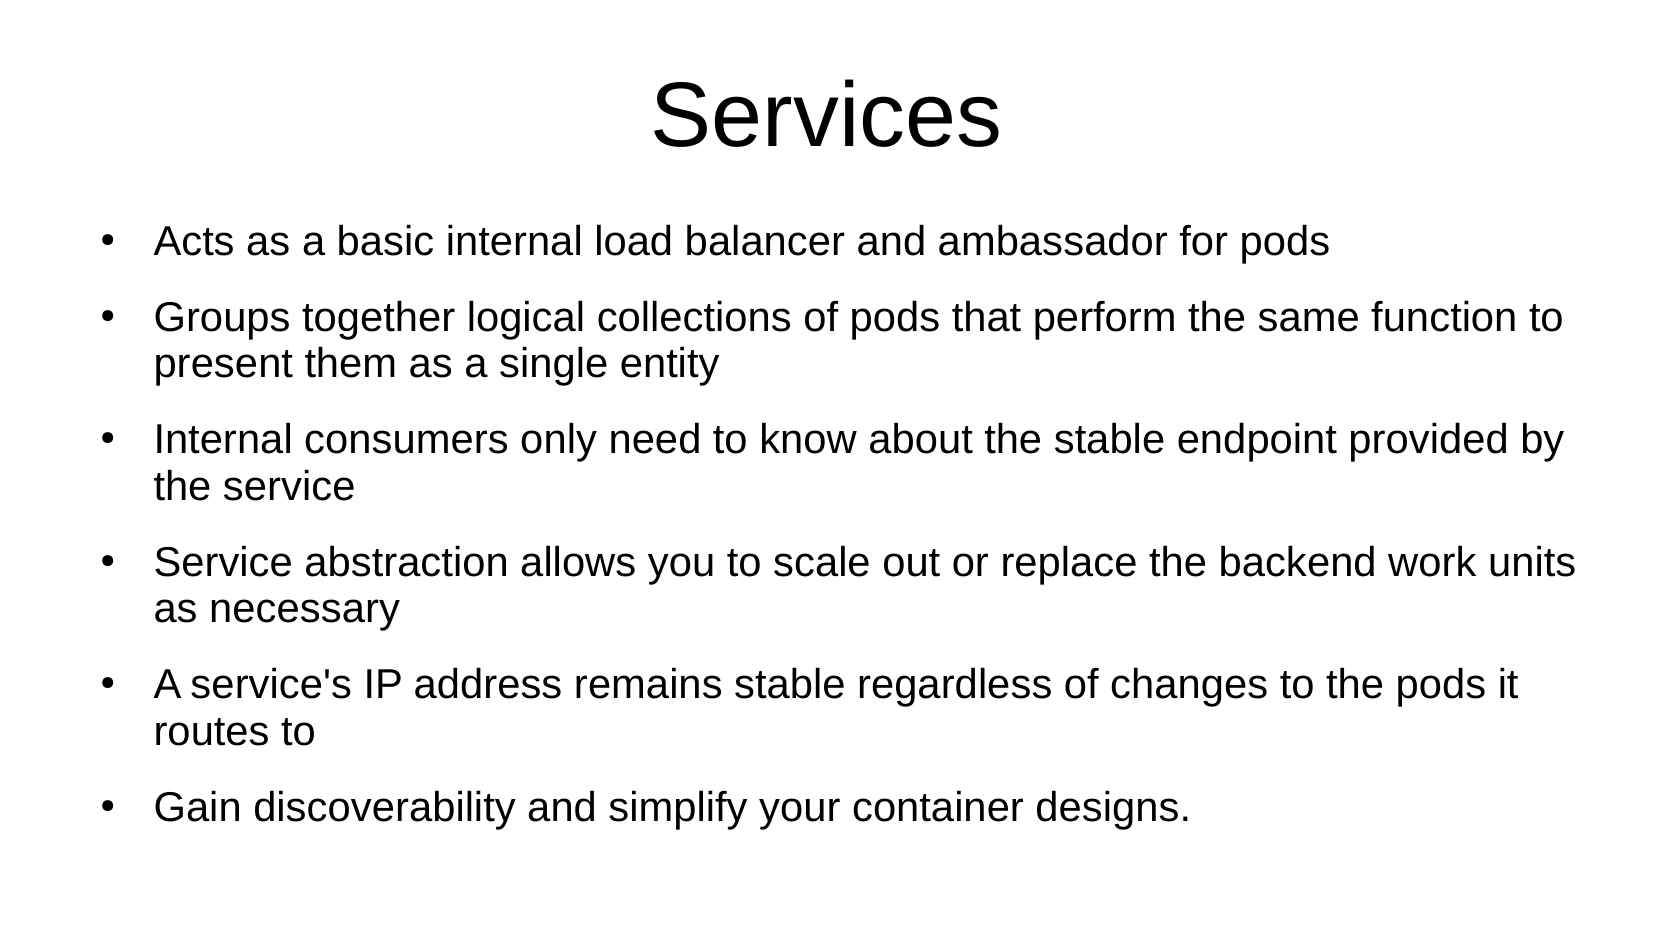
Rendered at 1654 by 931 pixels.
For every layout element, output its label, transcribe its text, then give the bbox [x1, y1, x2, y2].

list Acts as a basic internal load balancer and ambassador for pods Groups together logical collections of pods that perform the same function to present them as a single entity Internal consumers only need to know about the stable endpoint provided by the service Service abstraction allows you to scale out or replace the backend work units as necessary A service's IP address remains stable regardless of changes to the pods it routes to Gain discoverability and simplify your container designs. [82, 217, 1619, 910]
title Services [82, 37, 1571, 193]
